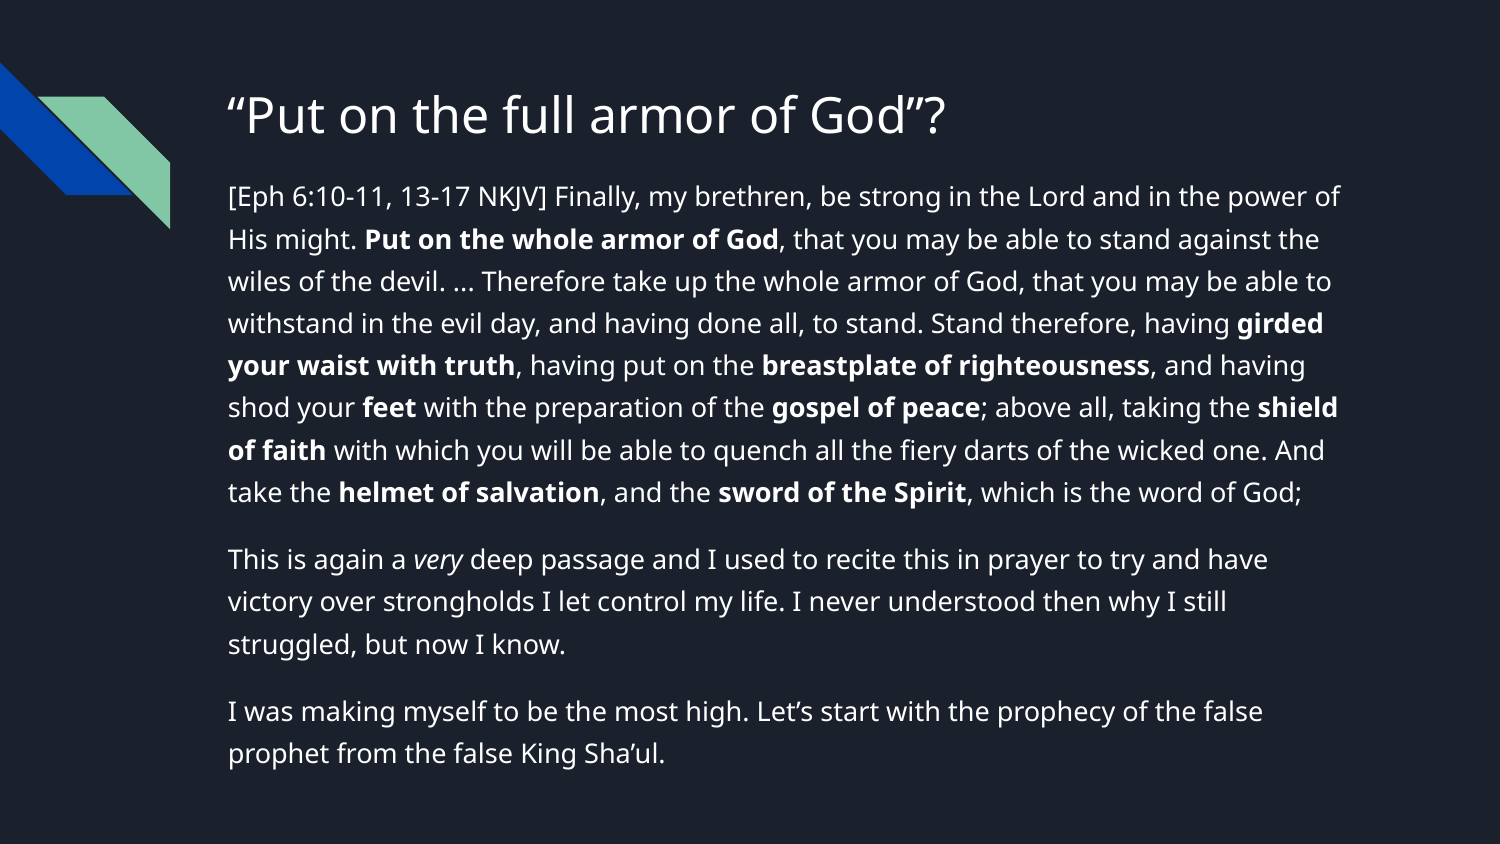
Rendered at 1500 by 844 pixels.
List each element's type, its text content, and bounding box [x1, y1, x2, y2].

list [Eph 6:10-11, 13-17 NKJV] Finally, my brethren, be strong in the Lord and in the power of His might. Put on the whole armor of God, that you may be able to stand against the wiles of the devil. ... Therefore take up the whole armor of God, that you may be able to withstand in the evil day, and having done all, to stand. Stand therefore, having girded your waist with truth, having put on the breastplate of righteousness, and having shod your feet with the preparation of the gospel of peace; above all, taking the shield of faith with which you will be able to quench all the fiery darts of the wicked one. And take the helmet of salvation, and the sword of the Spirit, which is the word of God; This is again a very deep passage and I used to recite this in prayer to try and have victory over strongholds I let control my life. I never understood then why I still struggled, but now I know. I was making myself to be the most high. Let’s start with the prophecy of the false prophet from the false King Sha’ul. [212, 157, 1368, 804]
title “Put on the full armor of God”? [212, 64, 1368, 157]
